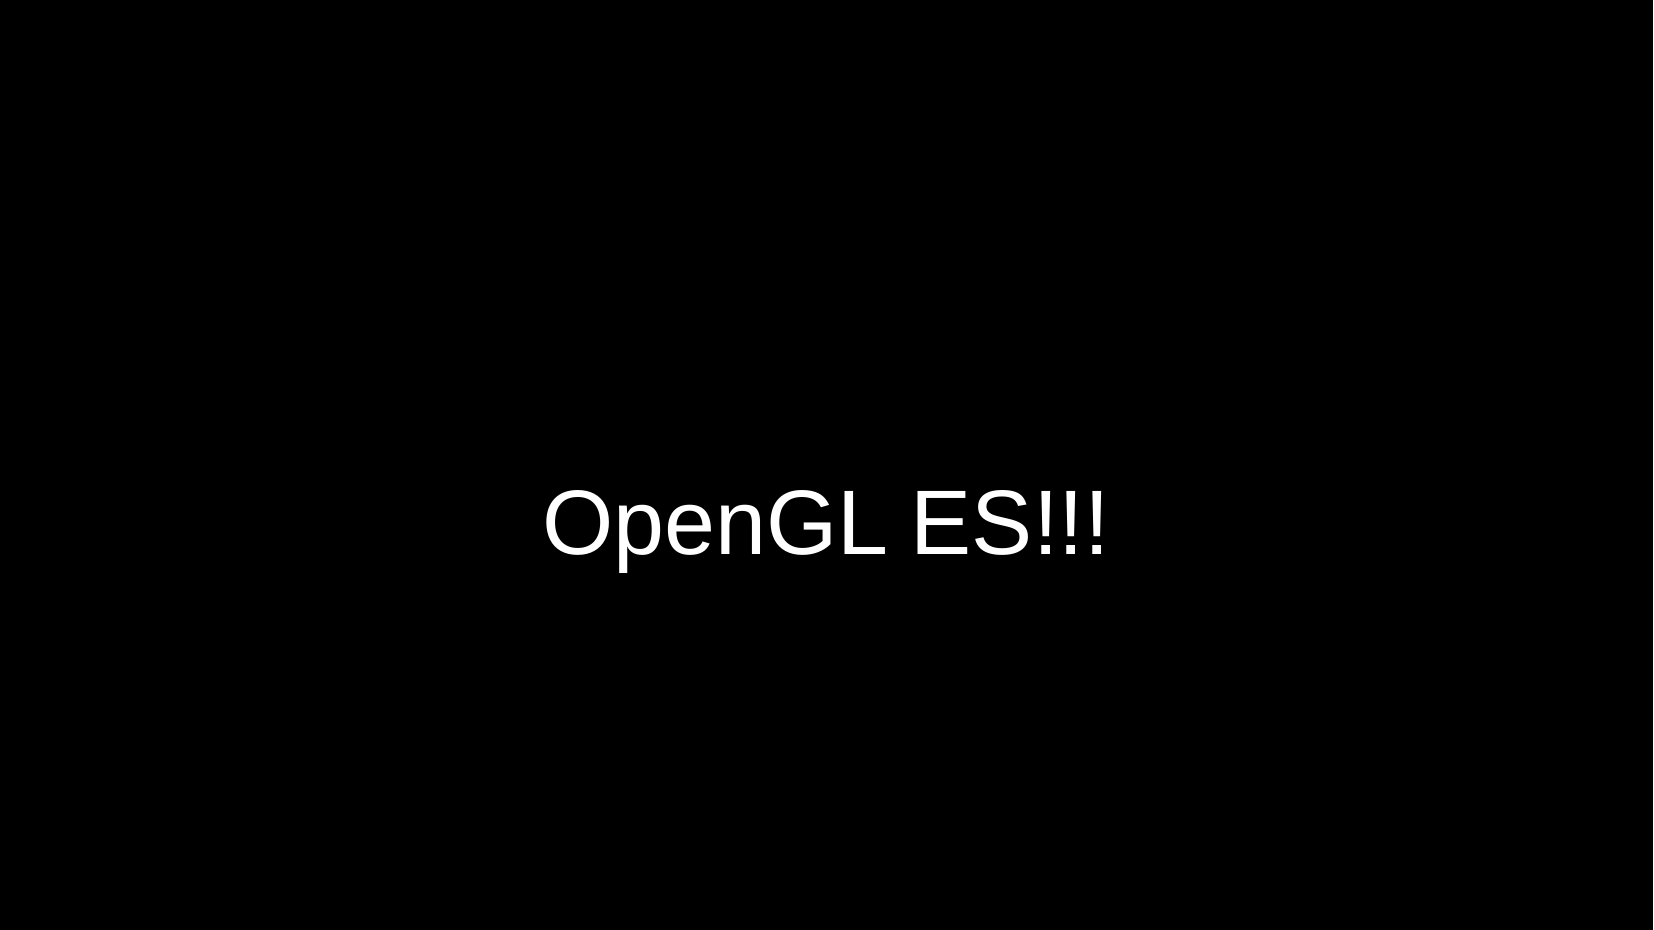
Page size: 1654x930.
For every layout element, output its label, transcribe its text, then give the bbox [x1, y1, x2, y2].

title OpenGL ES!!! [82, 444, 1571, 601]
